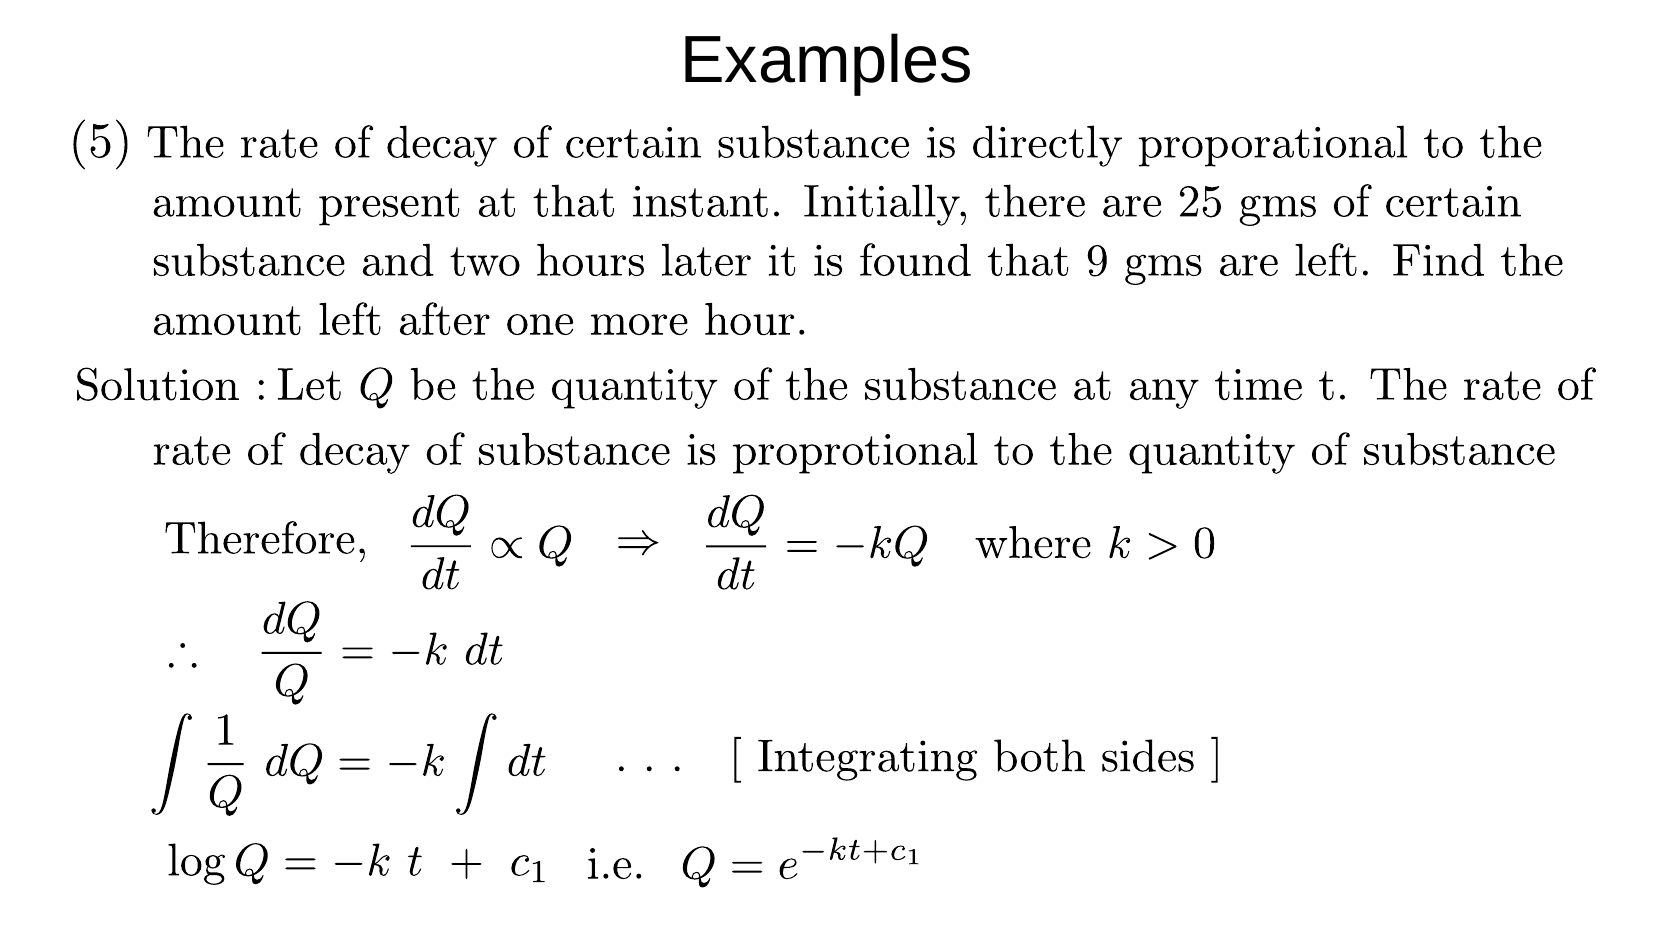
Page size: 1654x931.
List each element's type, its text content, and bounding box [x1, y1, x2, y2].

text_box [153, 184, 1521, 226]
text_box [153, 432, 1555, 474]
text_box [410, 494, 572, 590]
text_box [153, 243, 1563, 286]
text_box [153, 302, 805, 336]
text_box [151, 713, 546, 816]
text_box [617, 736, 1218, 783]
text_box [165, 521, 365, 563]
text_box [617, 530, 659, 556]
text_box [168, 843, 545, 885]
text_box [277, 367, 1597, 409]
text_box [588, 837, 919, 888]
text_box [168, 601, 503, 705]
title Examples [82, 21, 1571, 97]
text_box [706, 494, 1215, 590]
text_box [76, 367, 264, 401]
text_box [71, 119, 128, 170]
text_box [147, 125, 1542, 167]
subtitle [47, 141, 1607, 896]
